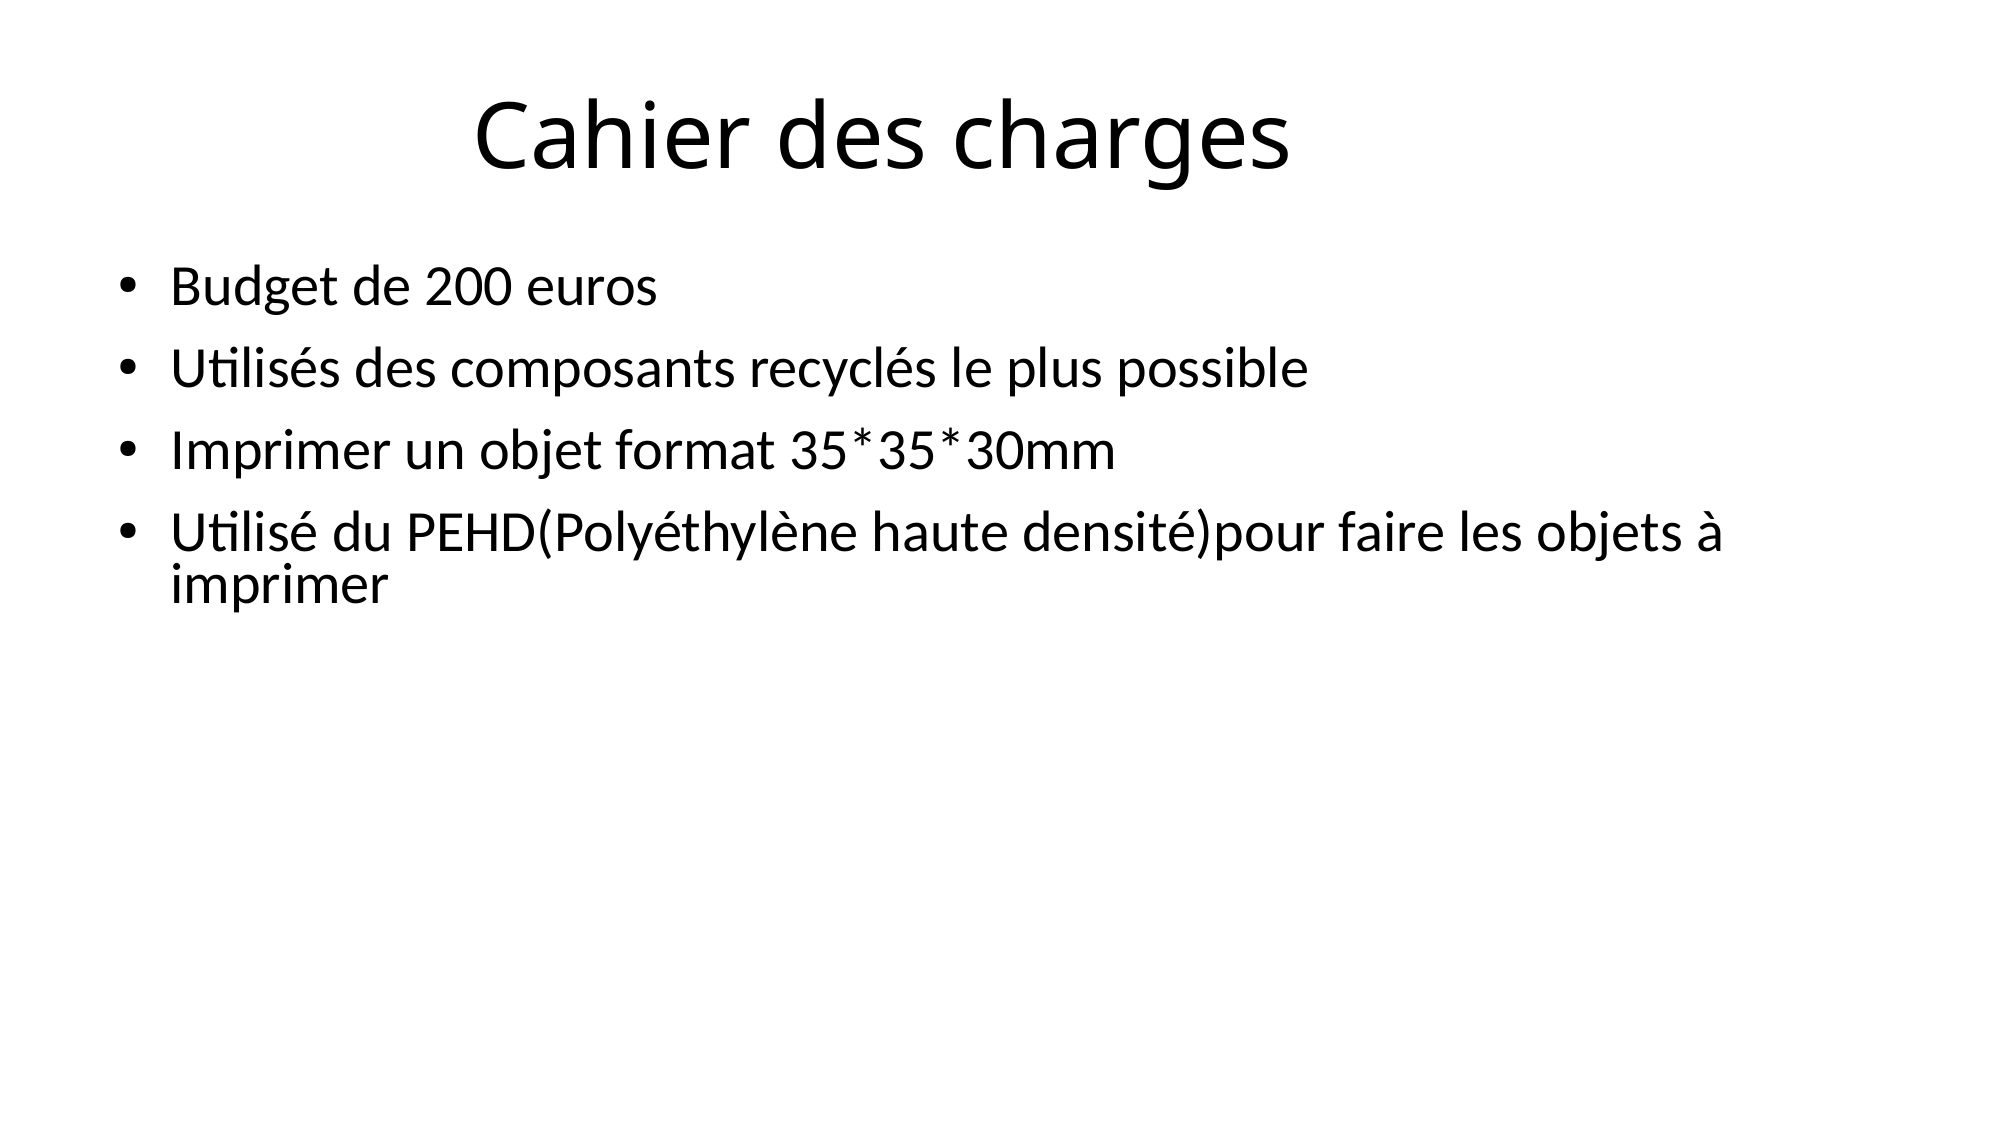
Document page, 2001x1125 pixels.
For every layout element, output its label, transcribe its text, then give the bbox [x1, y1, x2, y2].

list Budget de 200 euros Utilisés des composants recyclés le plus possible Imprimer un objet format 35*35*30mm Utilisé du PEHD(Polyéthylène haute densité)pour faire les objets à imprimer [99, 263, 1900, 1006]
title Cahier des charges [472, 0, 1973, 331]
